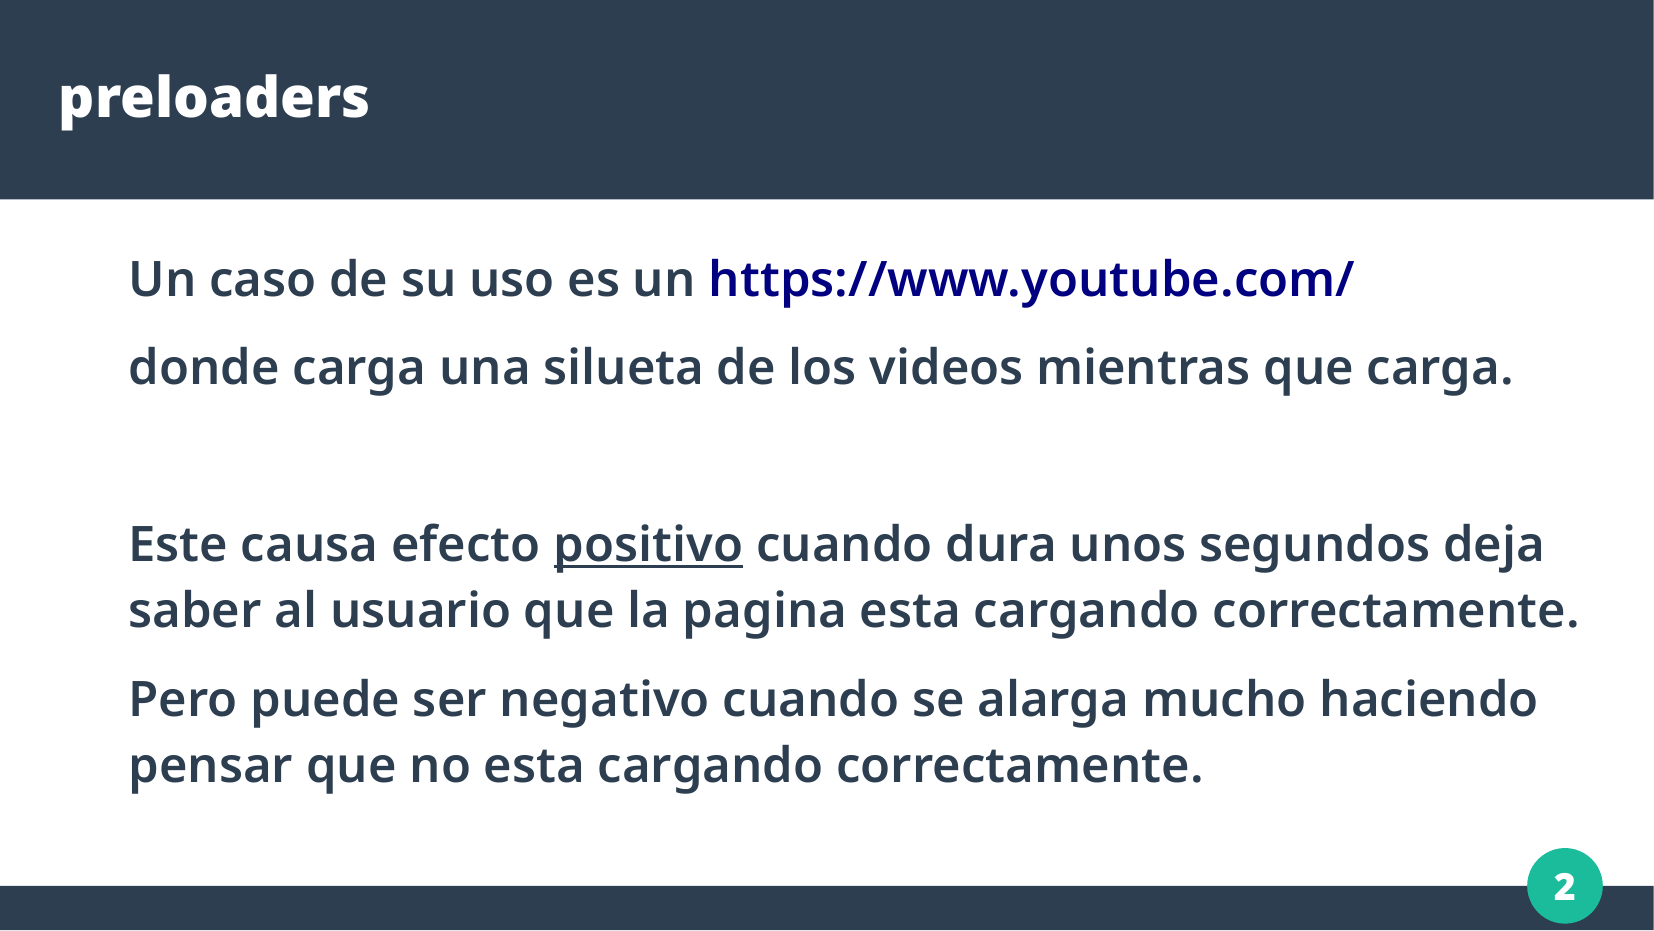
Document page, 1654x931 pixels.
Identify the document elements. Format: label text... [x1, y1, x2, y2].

list Un caso de su uso es un https://www.youtube.com/ donde carga una silueta de los videos mientras que carga. Este causa efecto positivo cuando dura unos segundos deja saber al usuario que la pagina esta cargando correctamente. Pero puede ser negativo cuando se alarga mucho haciendo pensar que no esta cargando correctamente. [59, 243, 1595, 864]
title preloaders [59, 37, 1595, 156]
